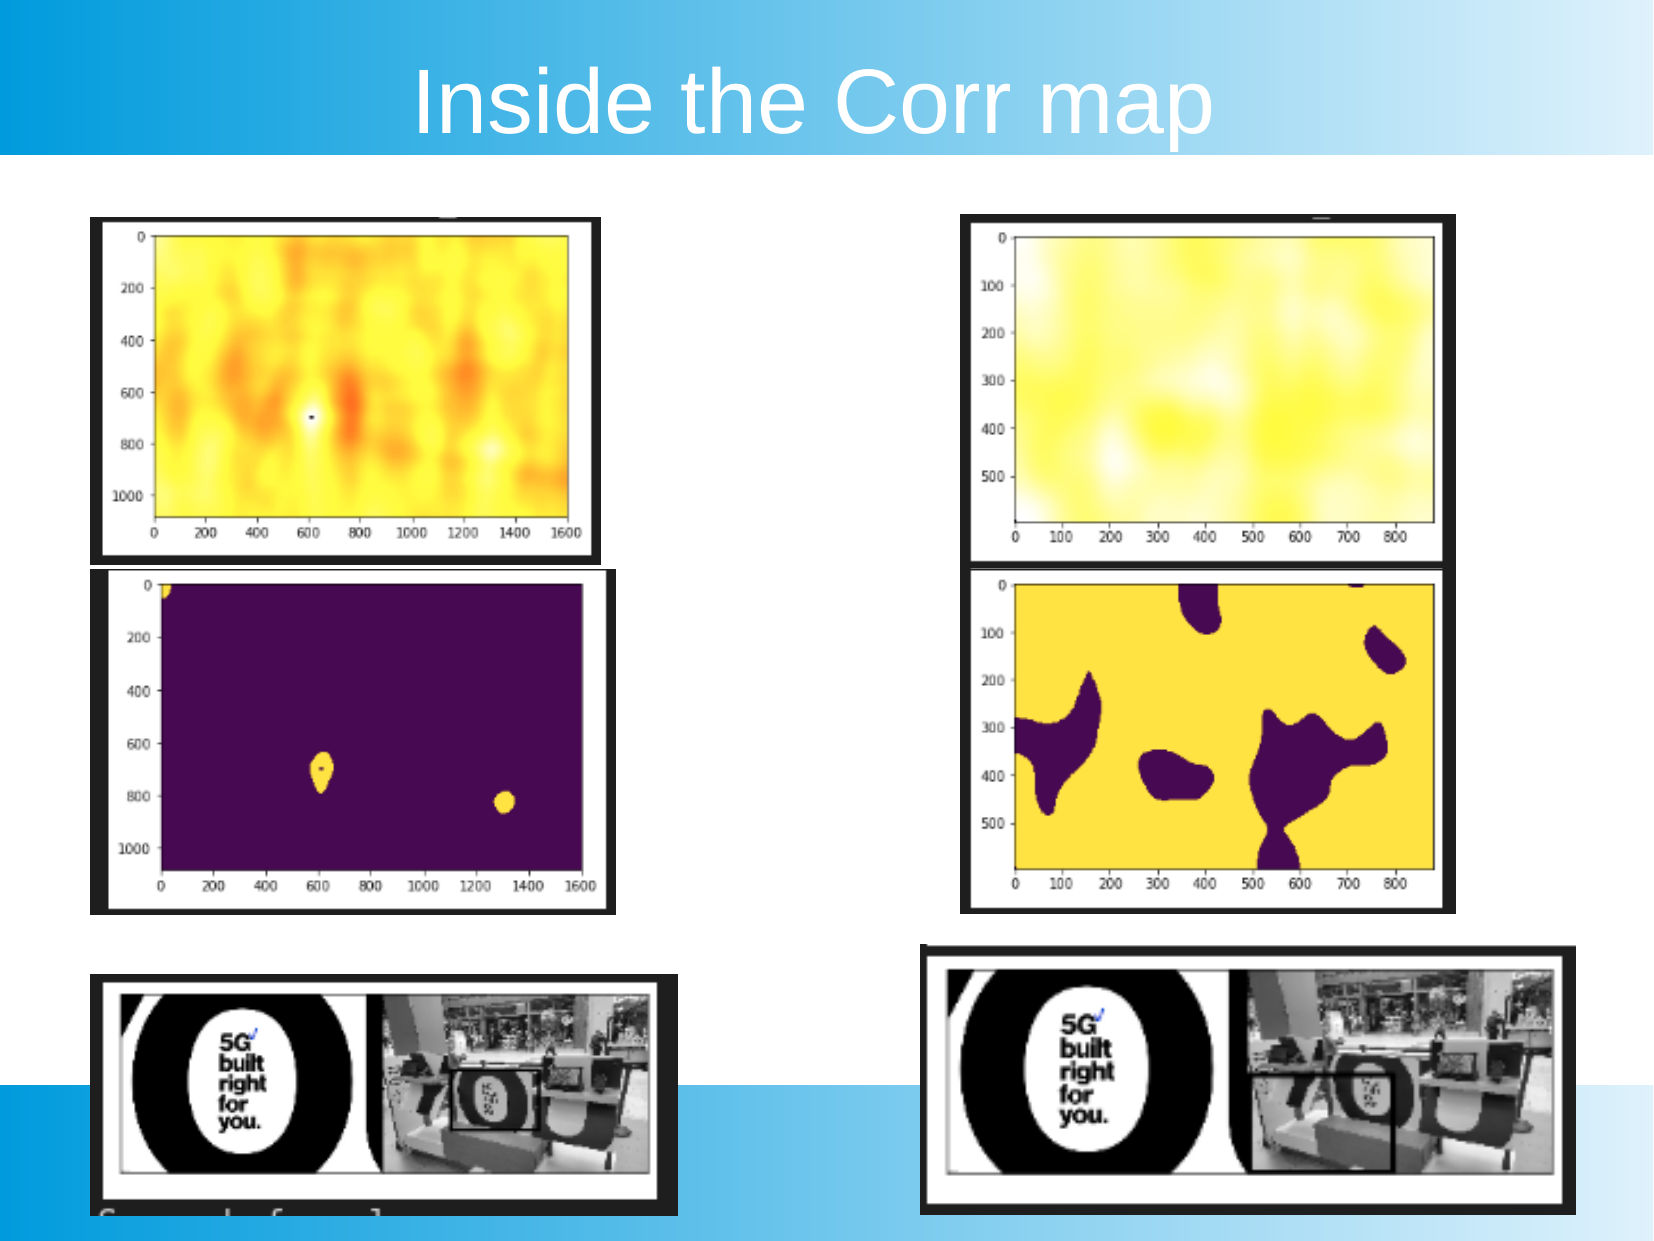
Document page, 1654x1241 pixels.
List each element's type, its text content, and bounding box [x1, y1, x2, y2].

title Inside the Corr map [82, 49, 1571, 154]
picture [90, 974, 678, 1240]
picture [920, 944, 1576, 1216]
picture [90, 217, 601, 565]
picture [960, 214, 1456, 914]
picture [90, 569, 616, 916]
